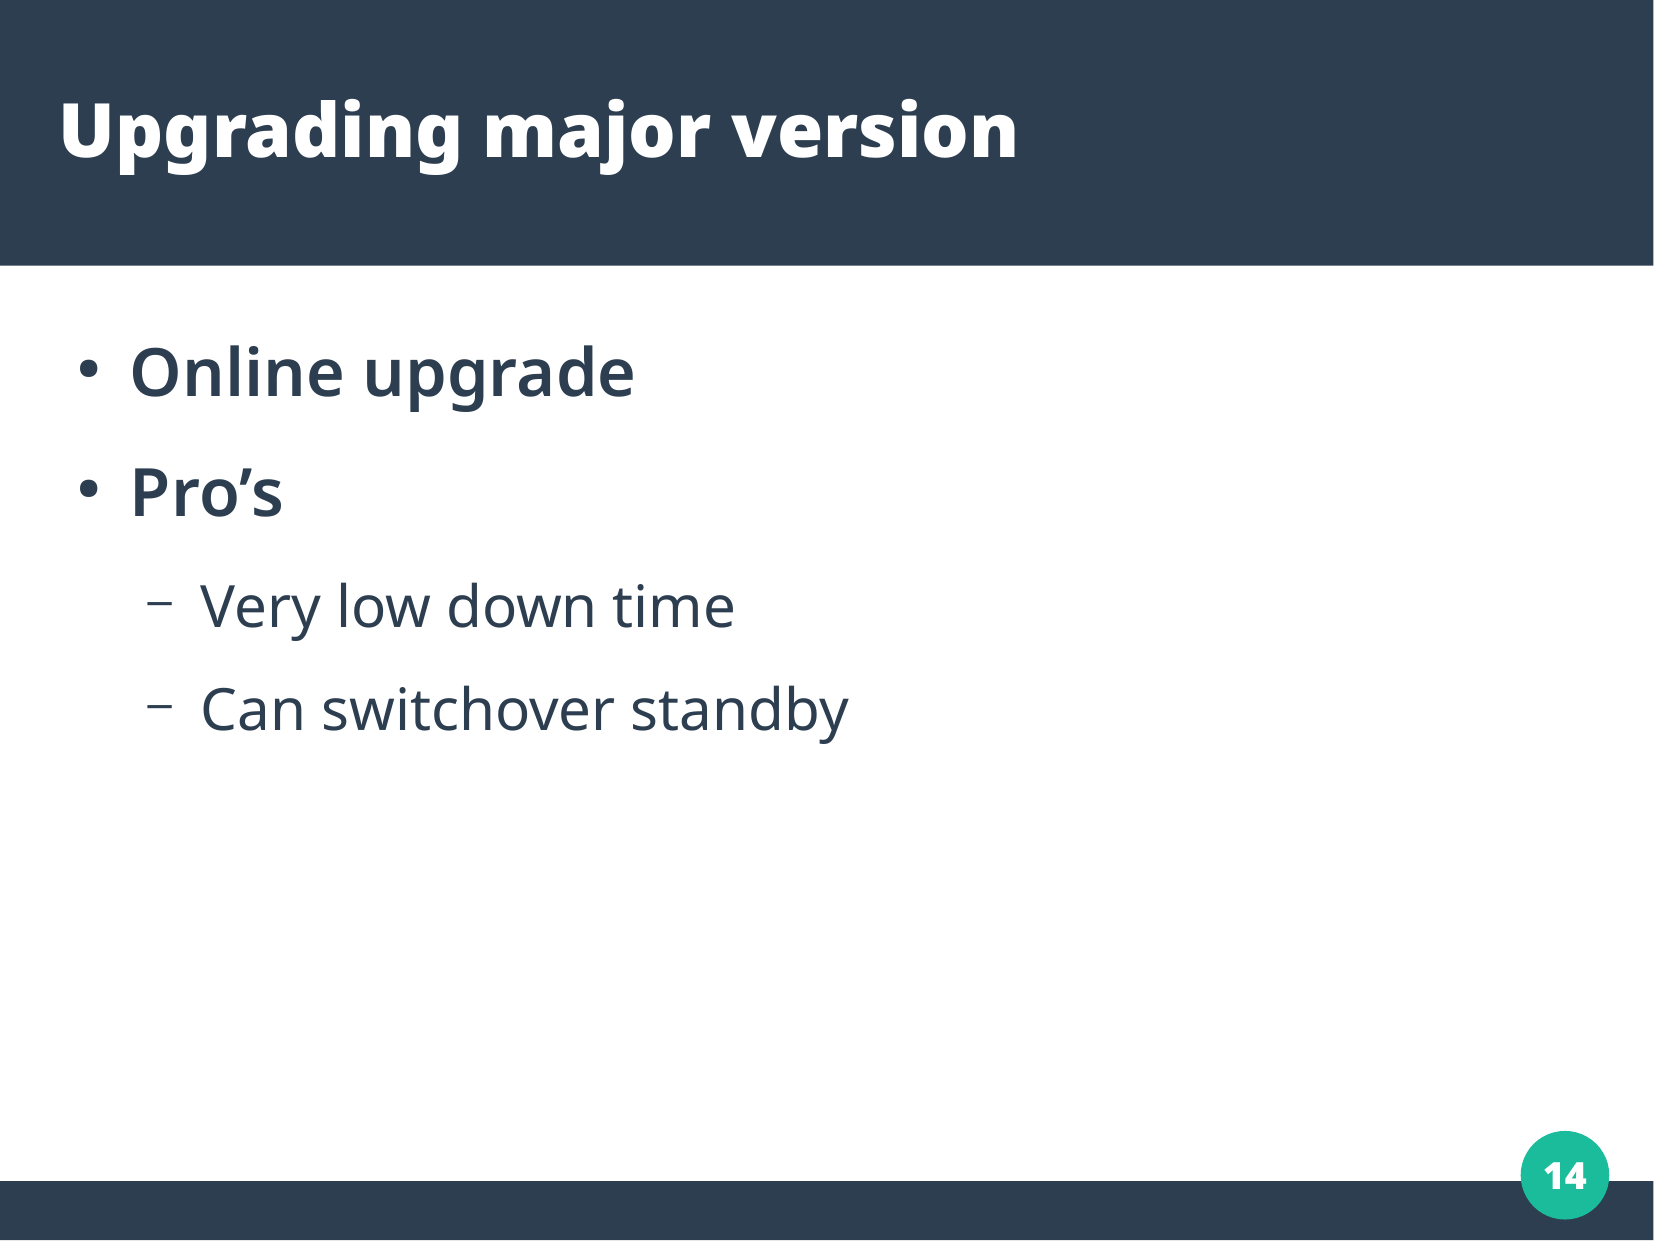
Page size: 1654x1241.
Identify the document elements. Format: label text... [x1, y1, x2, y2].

list Online upgrade Pro’s Very low down time Can switchover standby [59, 324, 1595, 1152]
title Upgrading major version [59, 49, 1595, 207]
